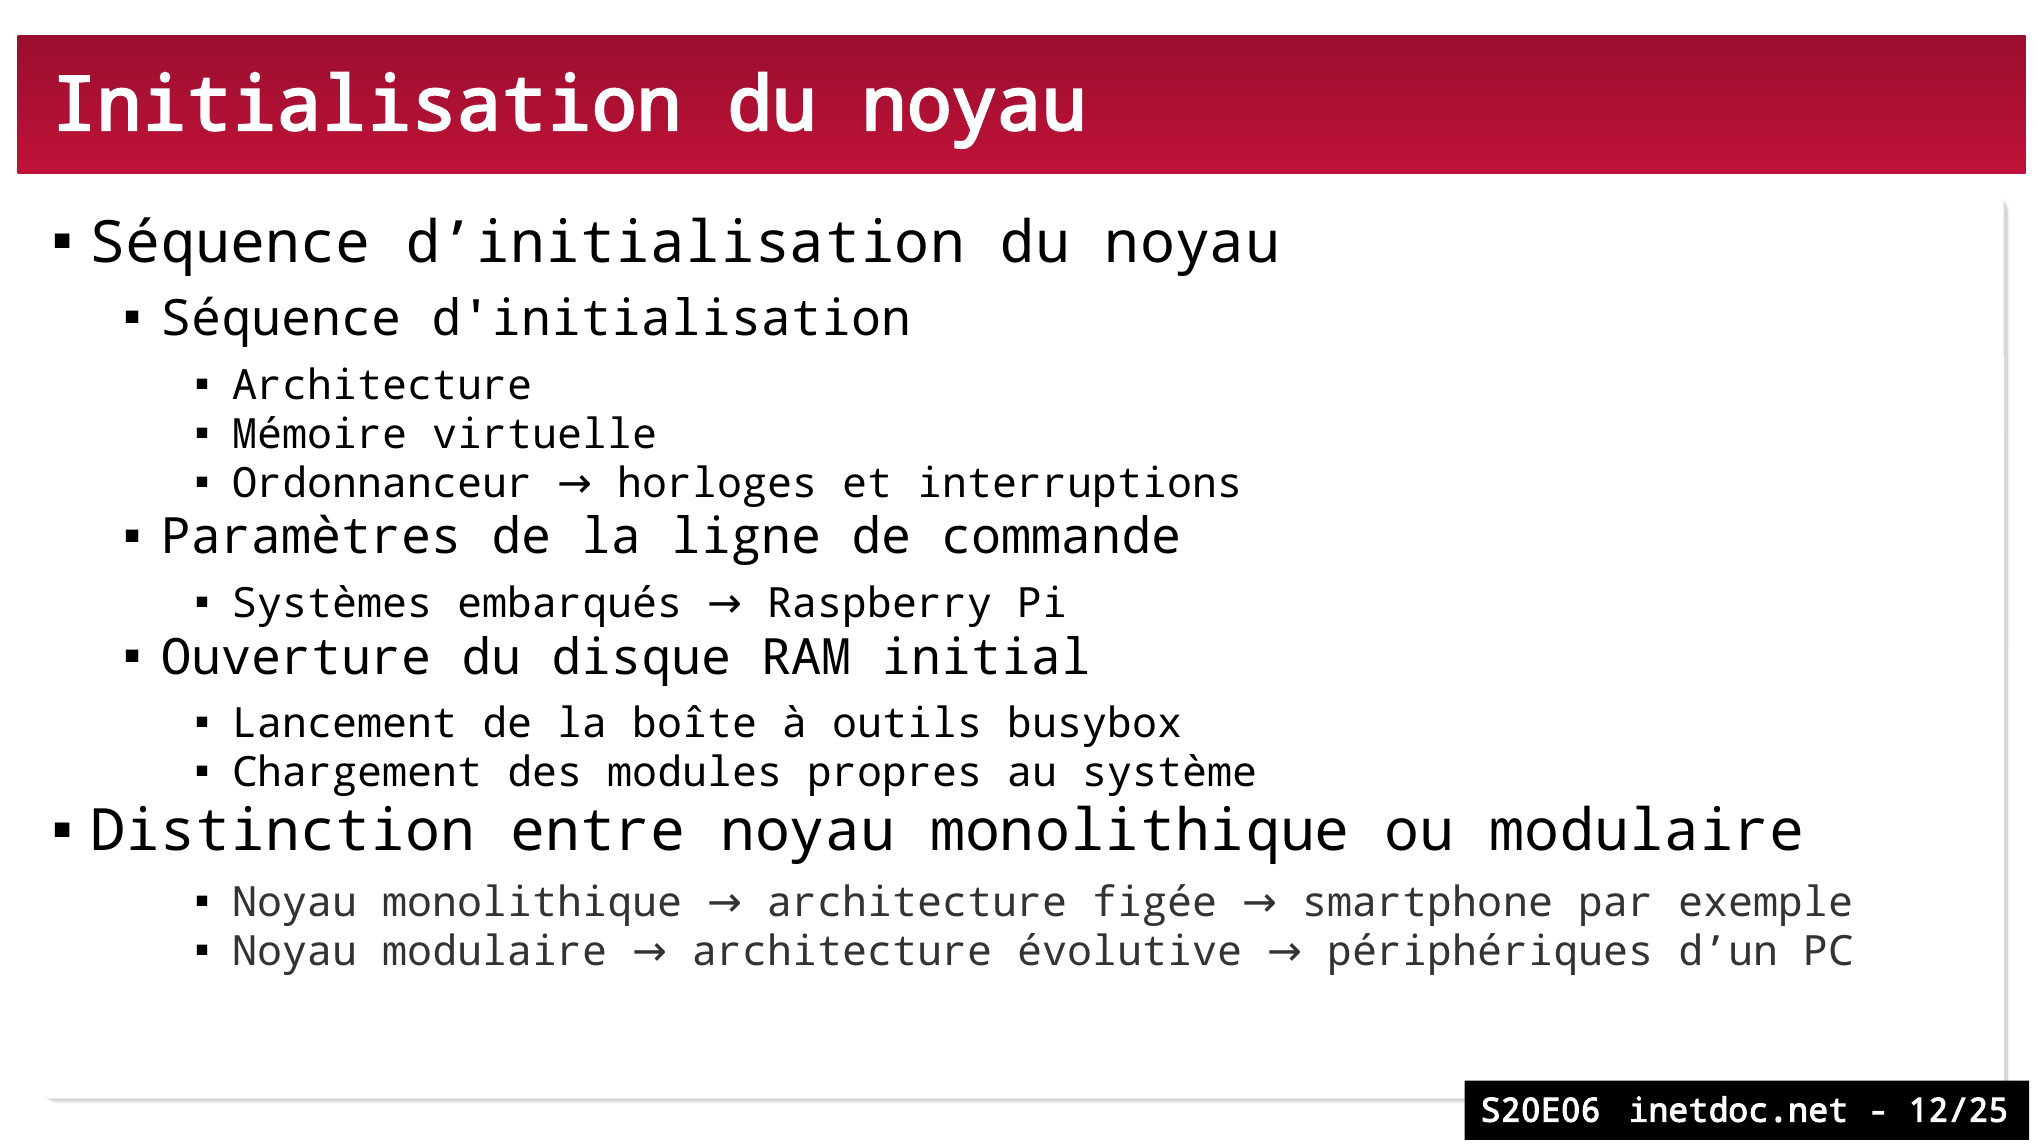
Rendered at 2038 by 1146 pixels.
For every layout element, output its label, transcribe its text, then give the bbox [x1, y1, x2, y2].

text_box Séquence d’initialisation du noyau Séquence d'initialisation Architecture Mémoire virtuelle Ordonnanceur → horloges et interruptions Paramètres de la ligne de commande Systèmes embarqués → Raspberry Pi Ouverture du disque RAM initial Lancement de la boîte à outils busybox Chargement des modules propres au système Distinction entre noyau monolithique ou modulaire Noyau monolithique → architecture figée → smartphone par exemple Noyau modulaire → architecture évolutive → périphériques d’un PC [35, 188, 2004, 1099]
text_box S20E06 inetdoc.net - 22/25 [1464, 1080, 2030, 1140]
text_box Initialisation du noyau [17, 35, 2026, 174]
